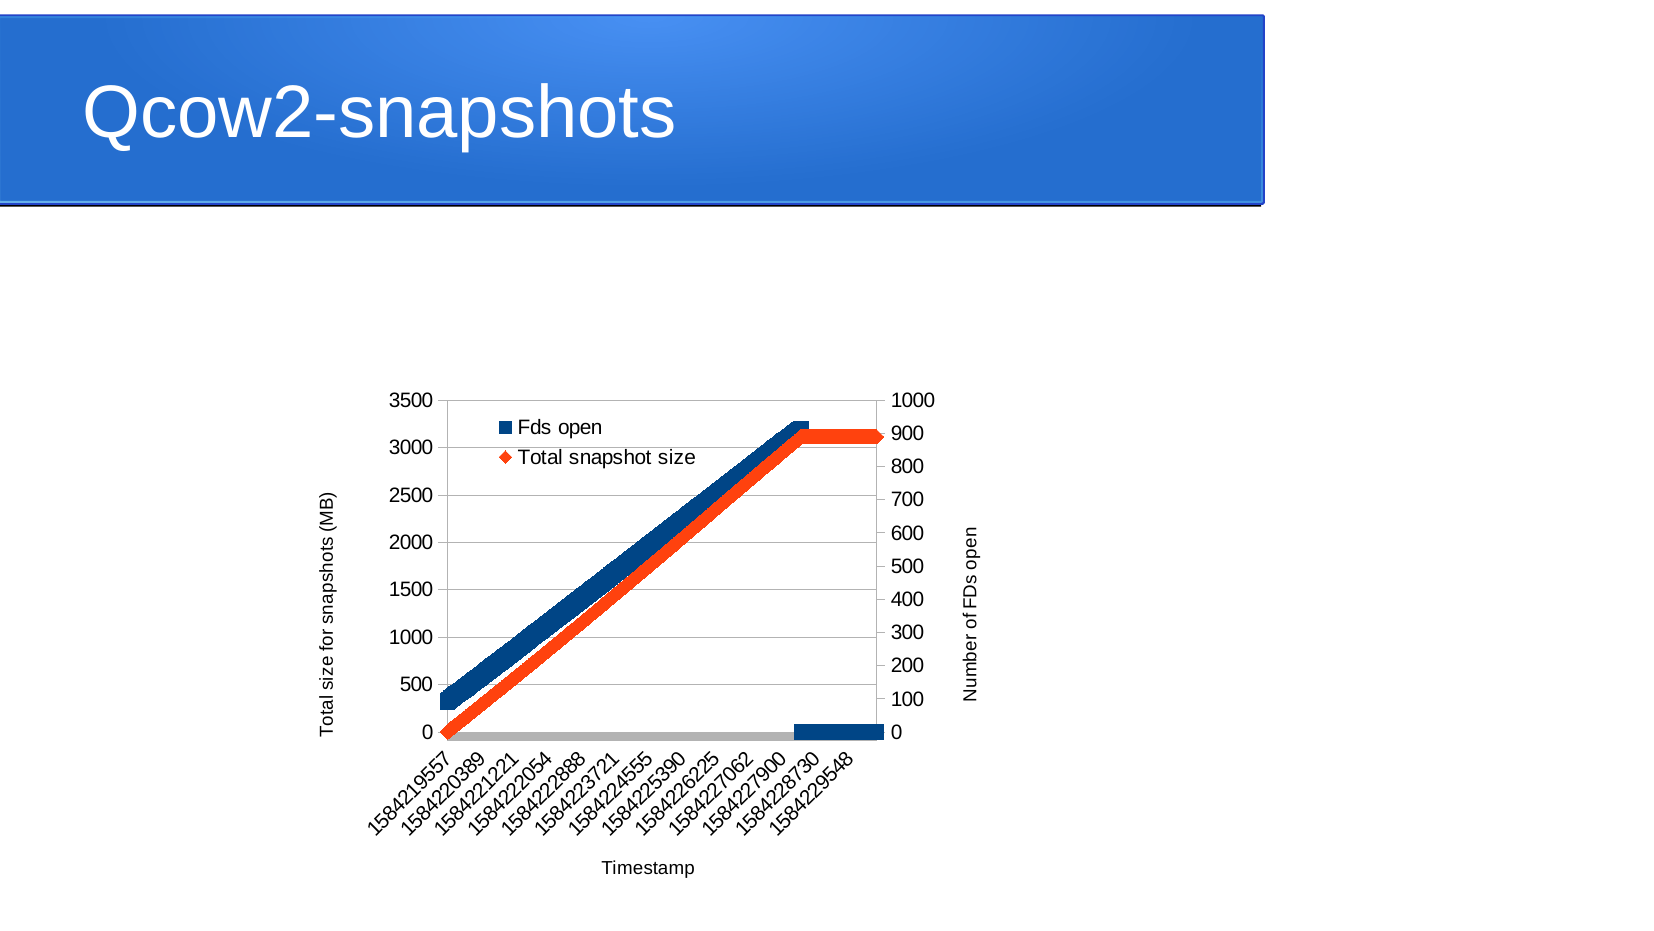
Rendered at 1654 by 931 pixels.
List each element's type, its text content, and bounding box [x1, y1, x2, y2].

chart [283, 377, 1229, 910]
title Qcow2-snapshots [82, 35, 1235, 189]
